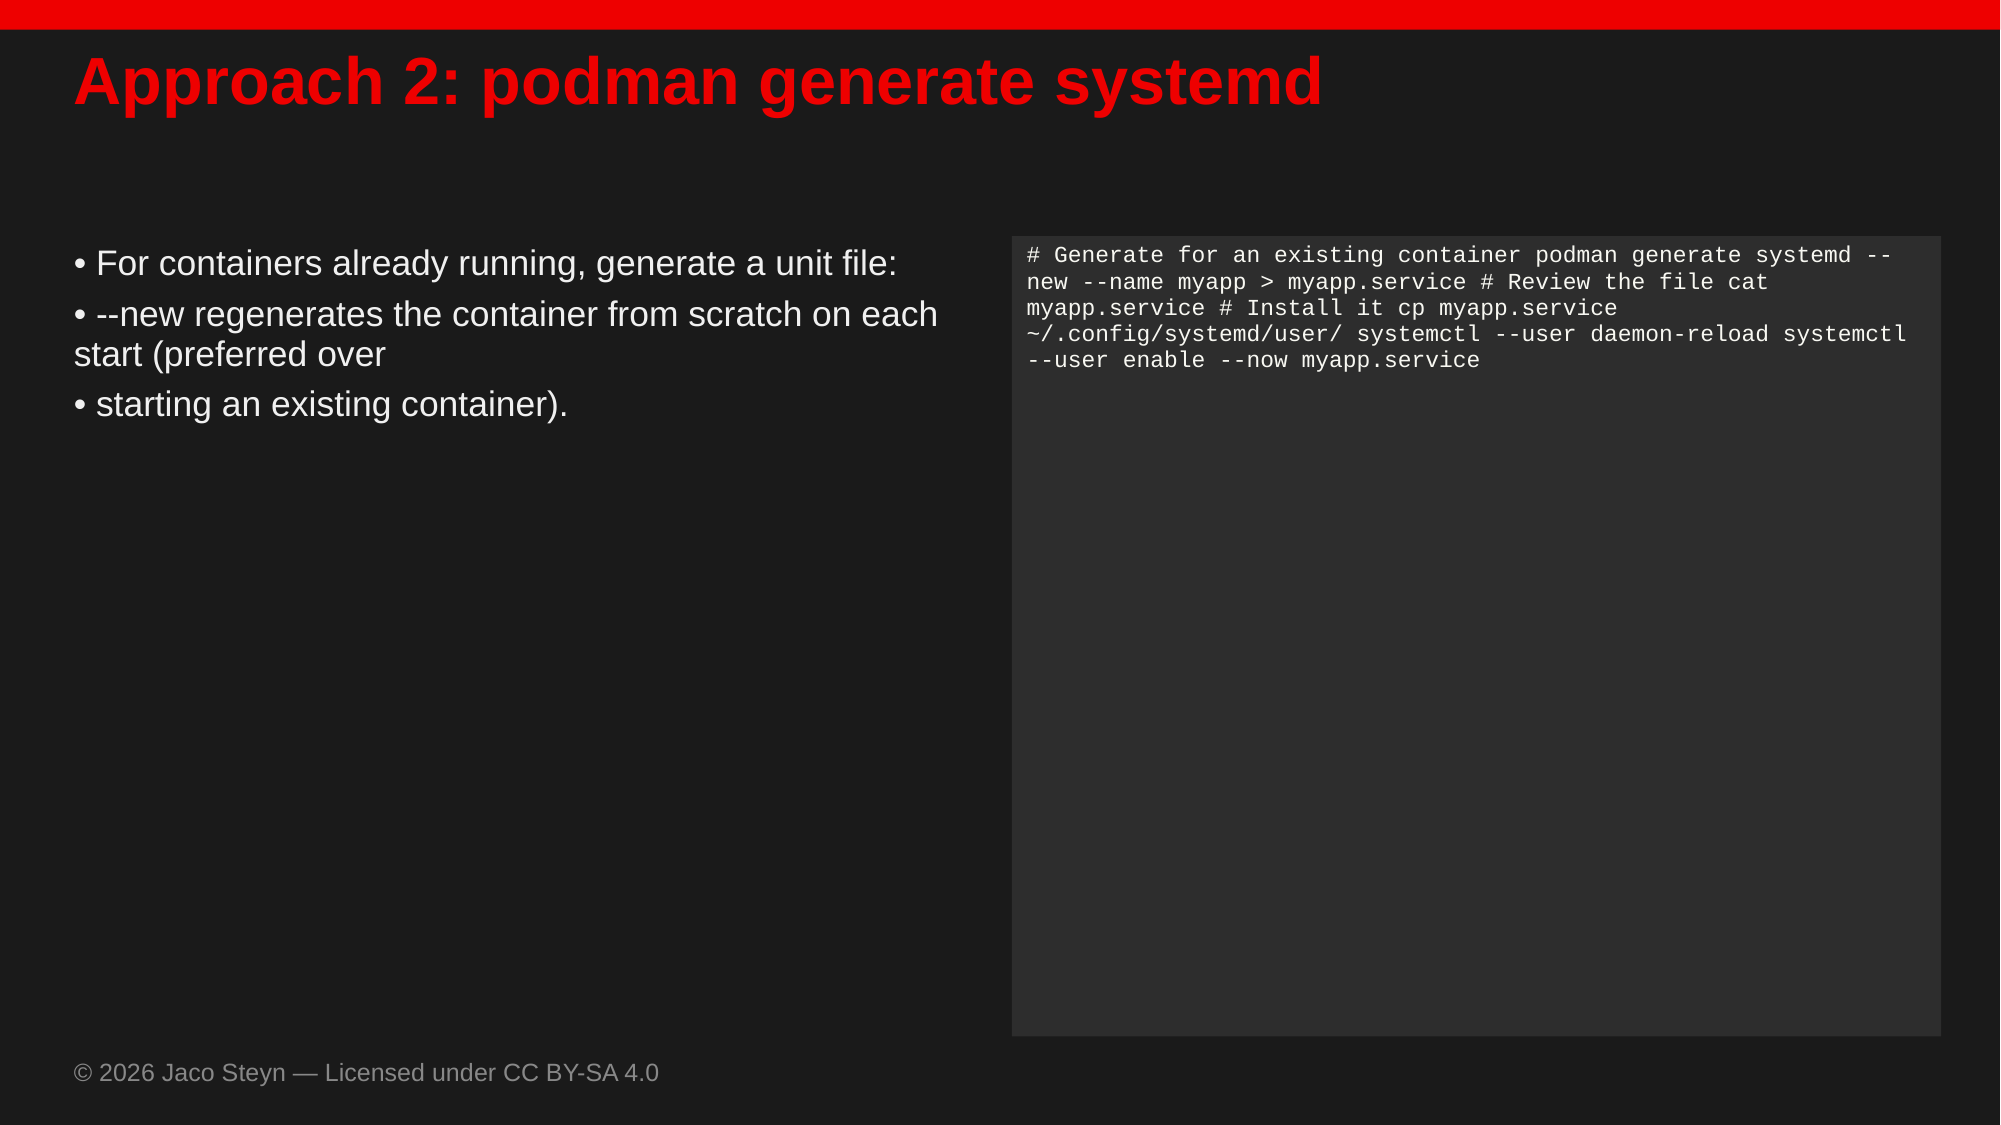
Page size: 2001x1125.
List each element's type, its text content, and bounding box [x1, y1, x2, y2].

text_box • For containers already running, generate a unit file: • --new regenerates the container from scratch on each start (preferred over • starting an existing container). [59, 236, 989, 1037]
text_box [0, 0, 2001, 30]
text_box © 2026 Jaco Steyn — Licensed under CC BY-SA 4.0 [59, 1051, 1942, 1093]
text_box Approach 2: podman generate systemd [59, 36, 1942, 208]
text_box # Generate for an existing container podman generate systemd --new --name myapp > myapp.service # Review the file cat myapp.service # Install it cp myapp.service ~/.config/systemd/user/ systemctl --user daemon-reload systemctl --user enable --now myapp.service [1011, 236, 1942, 1037]
